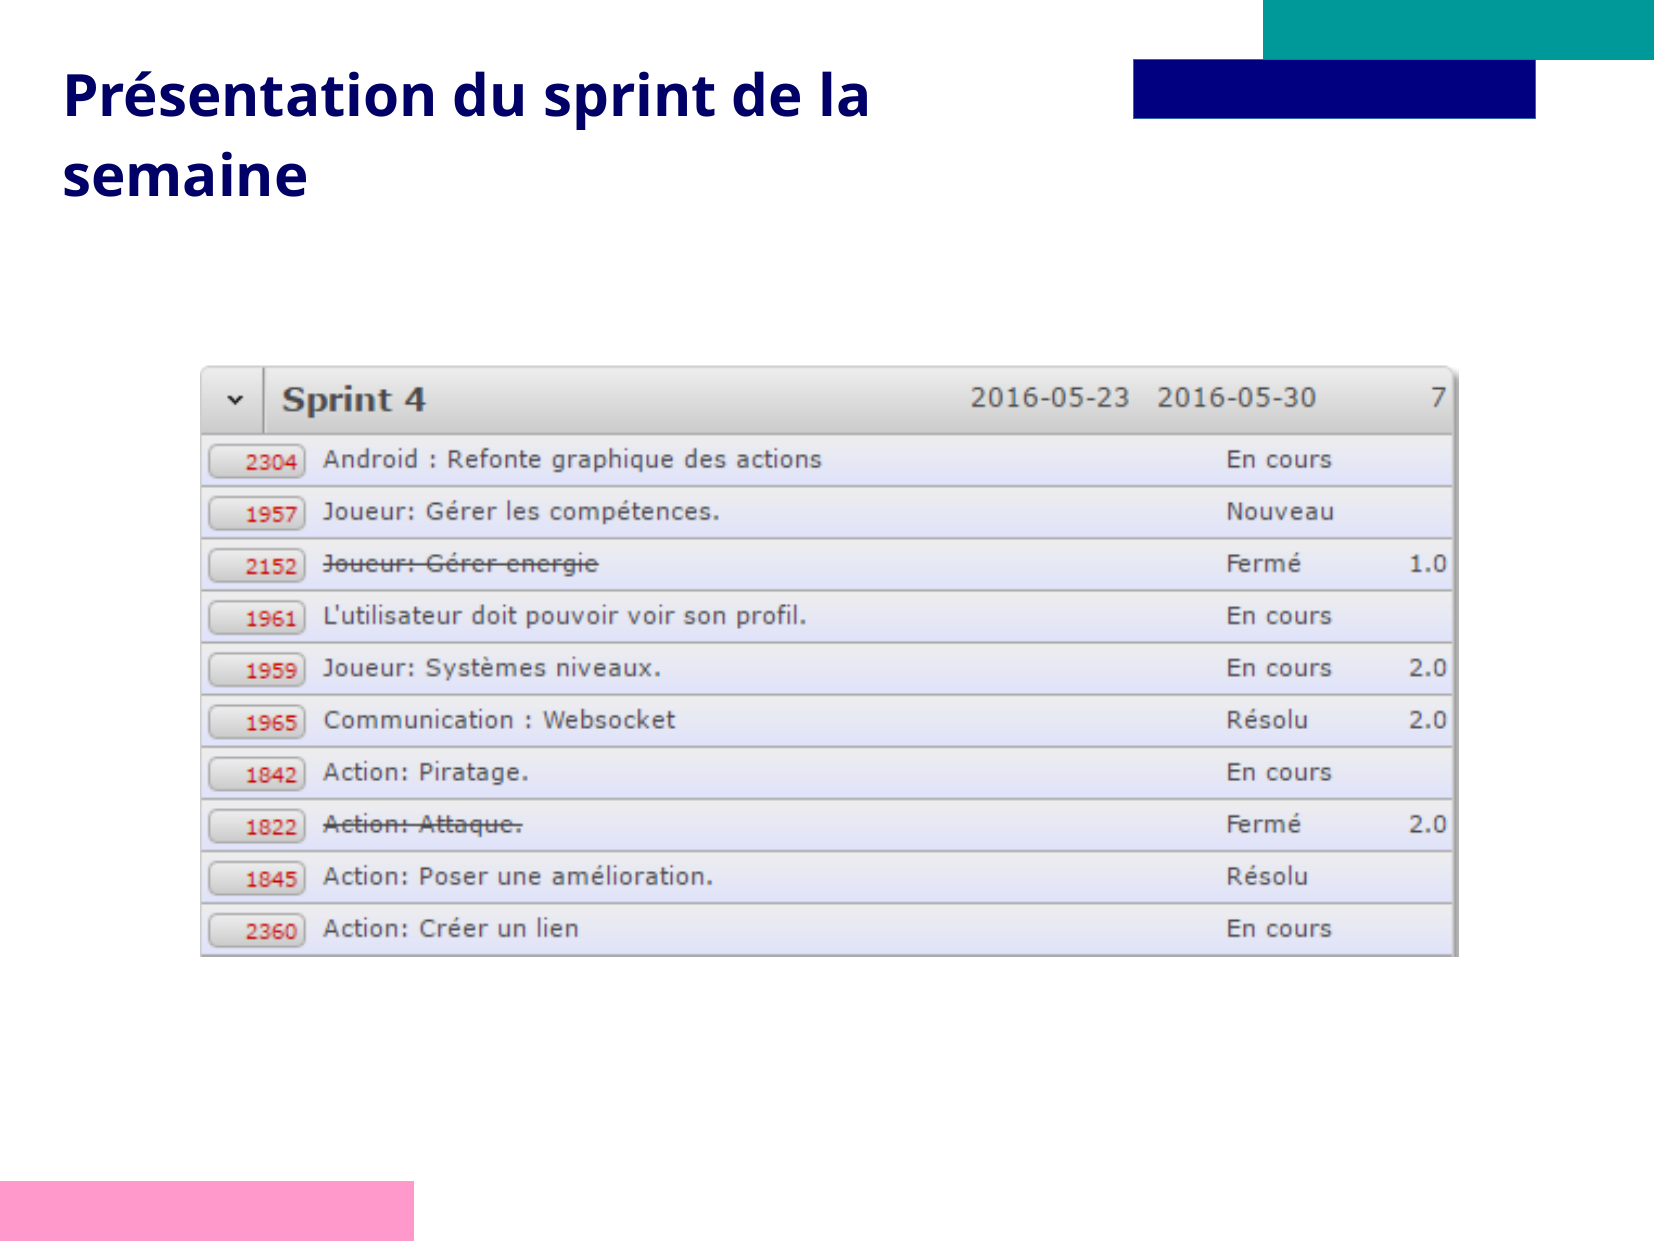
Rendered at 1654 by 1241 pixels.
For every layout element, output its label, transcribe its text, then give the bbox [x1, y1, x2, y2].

text_box Présentation du sprint de la semaine [47, 47, 1111, 140]
text_box [1133, 0, 1654, 119]
picture [200, 364, 1459, 957]
text_box [0, 1181, 414, 1241]
